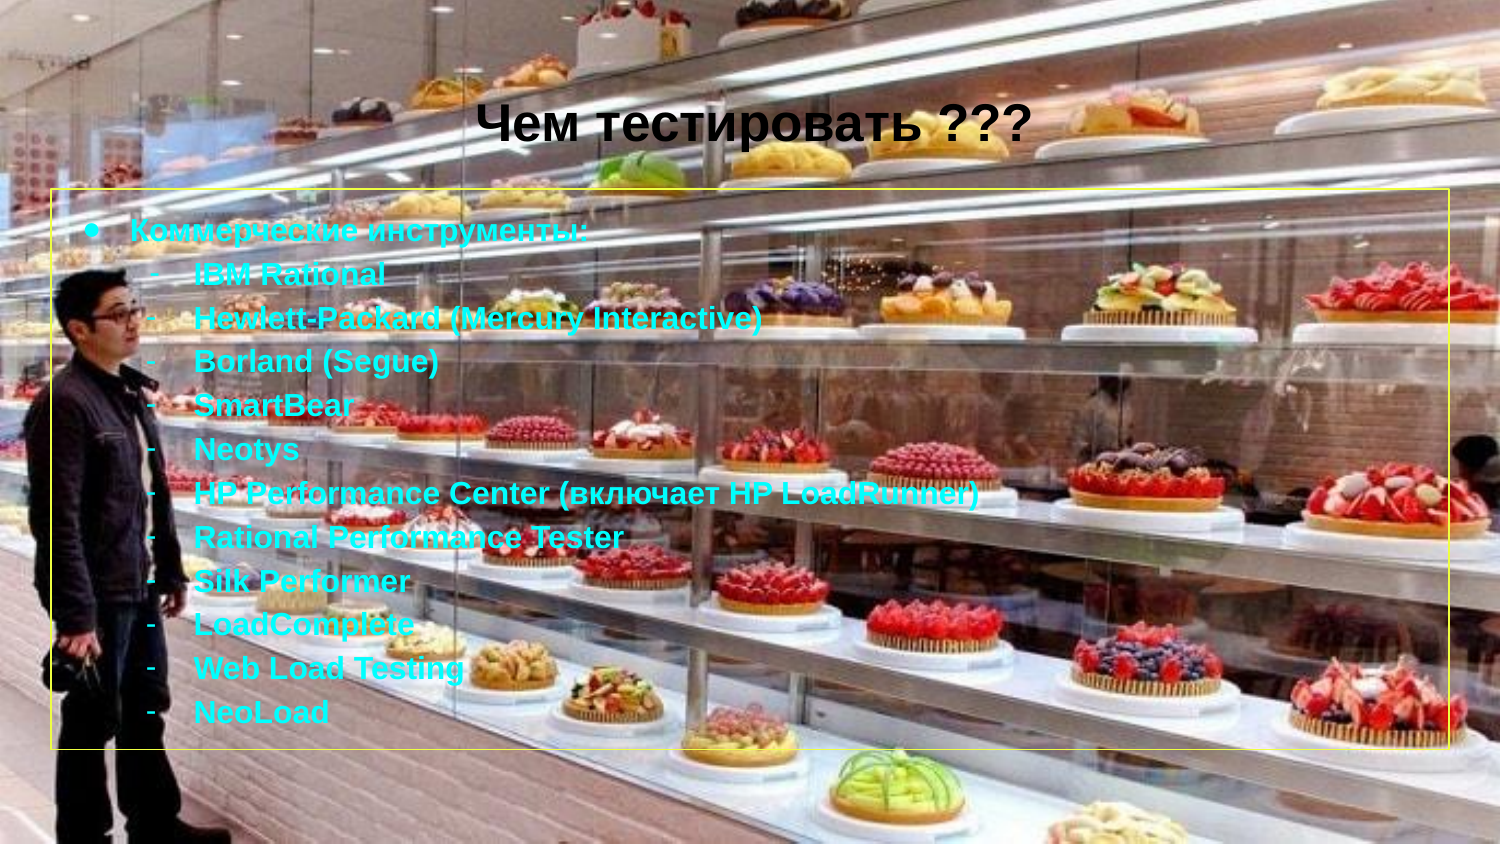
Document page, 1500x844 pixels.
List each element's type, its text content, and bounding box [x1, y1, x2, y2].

title Чем тестировать ??? [51, 72, 1449, 167]
picture [0, 0, 1500, 844]
list Коммерческие инструменты: IBM Rational Hewlett-Packard (Mercury Interactive) Borland (Segue) SmartBear Neotys HP Performance Center (включает HP LoadRunner) Rational Performance Tester Silk Performer LoadComplete Web Load Testing NeoLoad [51, 189, 1449, 750]
